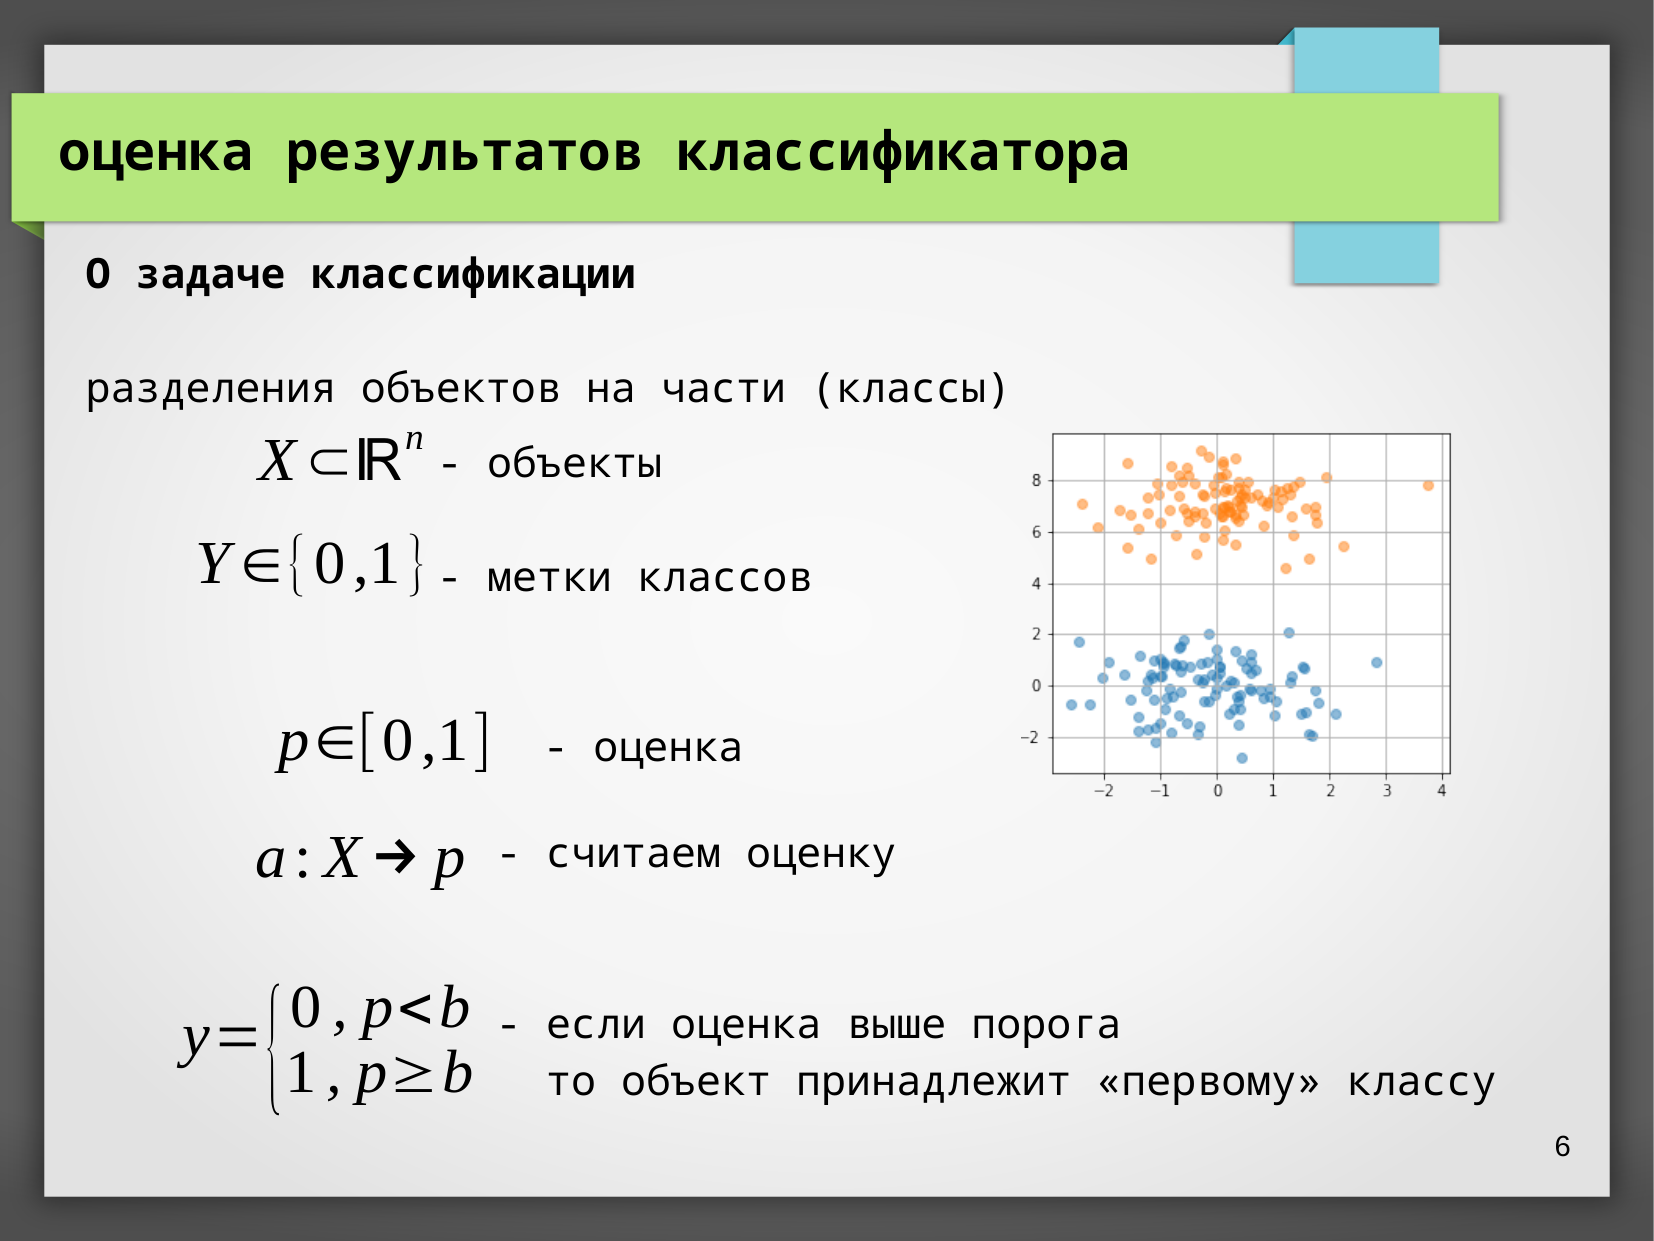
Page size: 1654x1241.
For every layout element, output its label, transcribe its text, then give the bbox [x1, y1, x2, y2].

text_box - считаем оценку - если оценка выше порога то объект принадлежит «первому» классу [496, 799, 1571, 1131]
chart [264, 708, 497, 780]
chart [247, 836, 473, 898]
chart [188, 531, 437, 604]
text_box О задаче классификации разделения объектов на части (классы) [70, 236, 1418, 397]
subtitle - объекты - метки классов [437, 432, 875, 603]
chart [171, 980, 485, 1119]
chart [248, 425, 432, 501]
text_box - оценка [543, 716, 804, 780]
title оценка результатов классификатора [59, 109, 1217, 190]
picture [0, 0, 1654, 1241]
